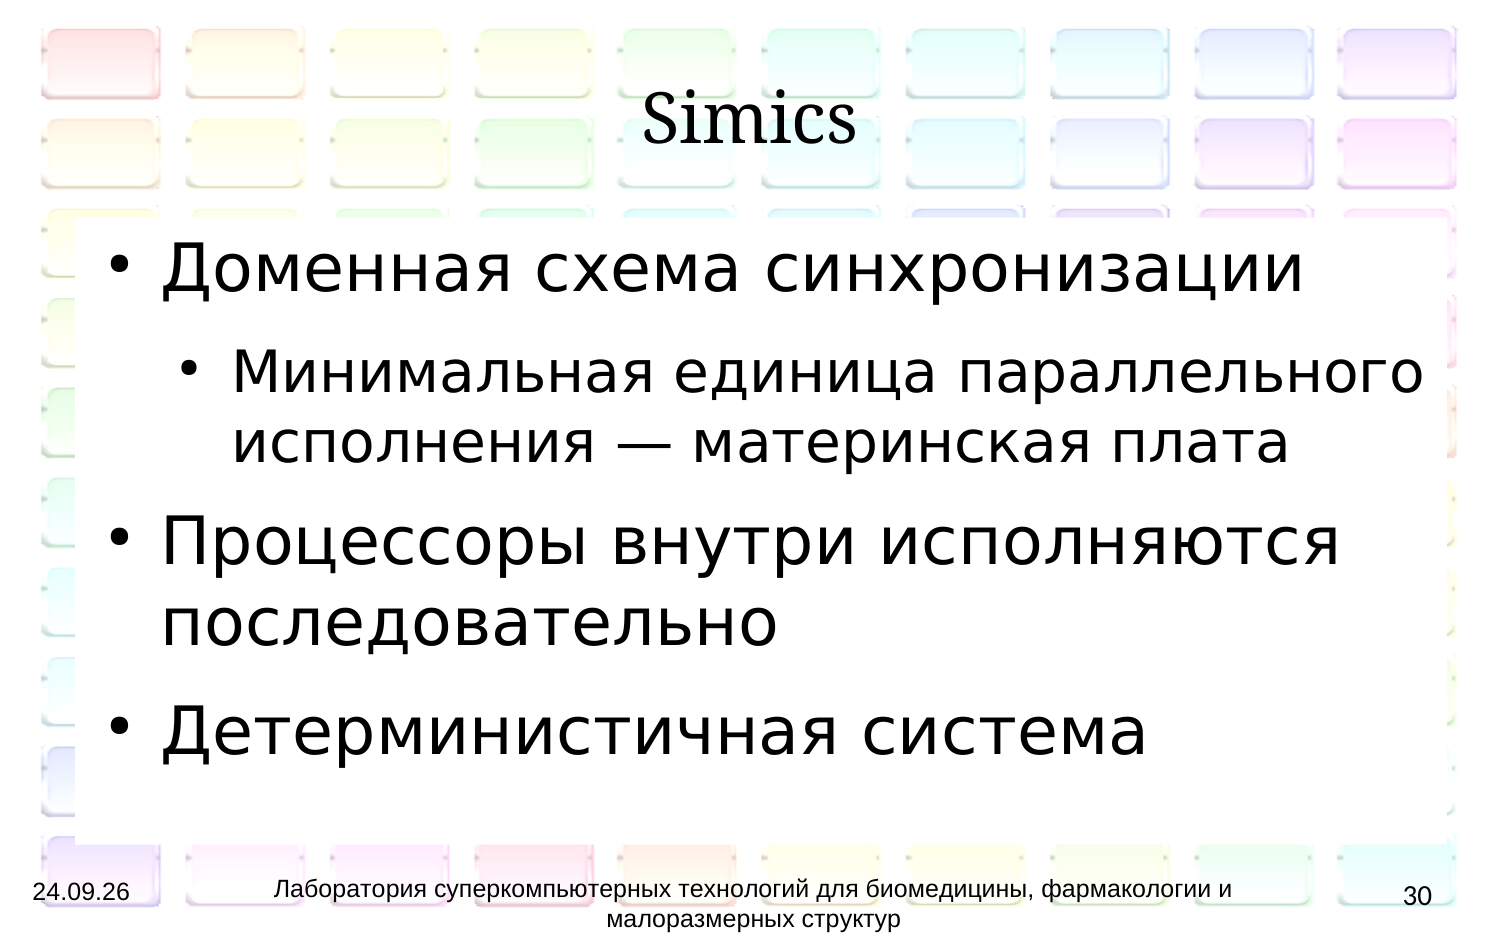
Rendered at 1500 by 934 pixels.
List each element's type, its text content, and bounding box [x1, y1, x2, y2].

list Доменная схема синхронизации Минимальная единица параллельного исполнения — материнская плата Процессоры внутри исполняются последовательно Детерминистичная система [75, 217, 1447, 845]
text_box Лаборатория суперкомпьютерных технологий для биомедицины, фармакологии и малоразмерных структур [171, 864, 1338, 915]
text_box <номер> [1387, 868, 1473, 918]
picture [0, 0, 1500, 934]
title Simics [75, 37, 1426, 193]
text_box 14.04.14 [17, 868, 184, 918]
